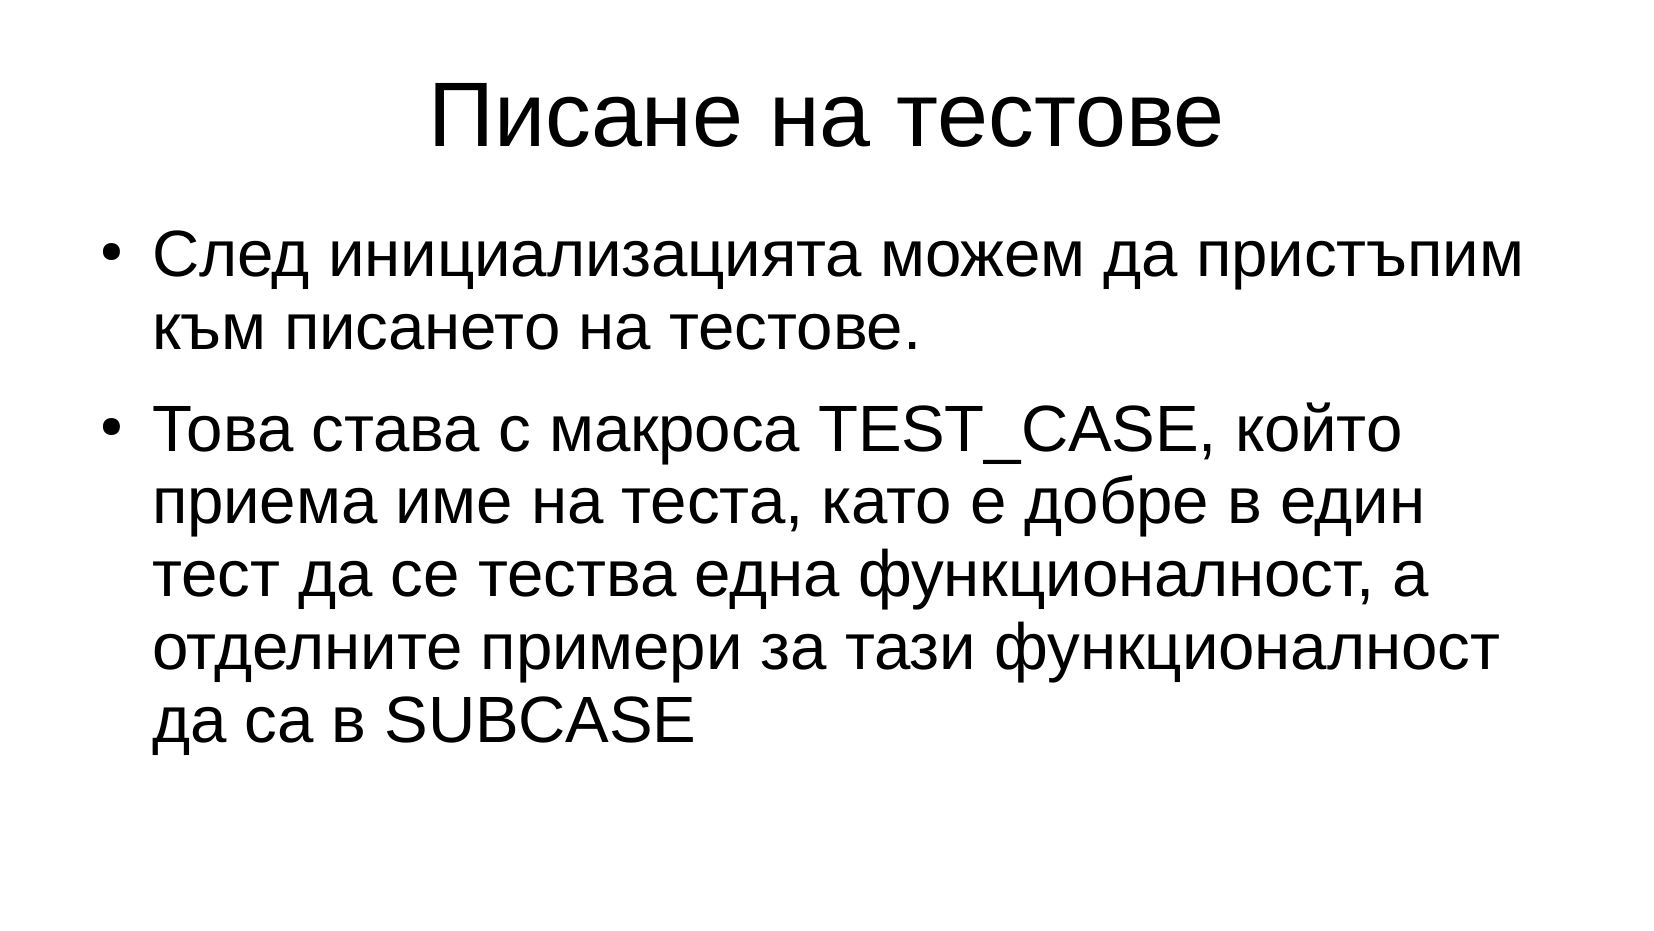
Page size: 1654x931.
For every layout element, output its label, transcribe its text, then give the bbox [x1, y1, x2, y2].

list След инициализацията можем да пристъпим към писането на тестове. Това става с макроса TEST_CASE, който приема име на теста, като е добре в един тест да се тества една функционалност, а отделните примери за тази функционалност да са в SUBCASE [82, 217, 1571, 758]
title Писане на тестове [82, 37, 1571, 193]
